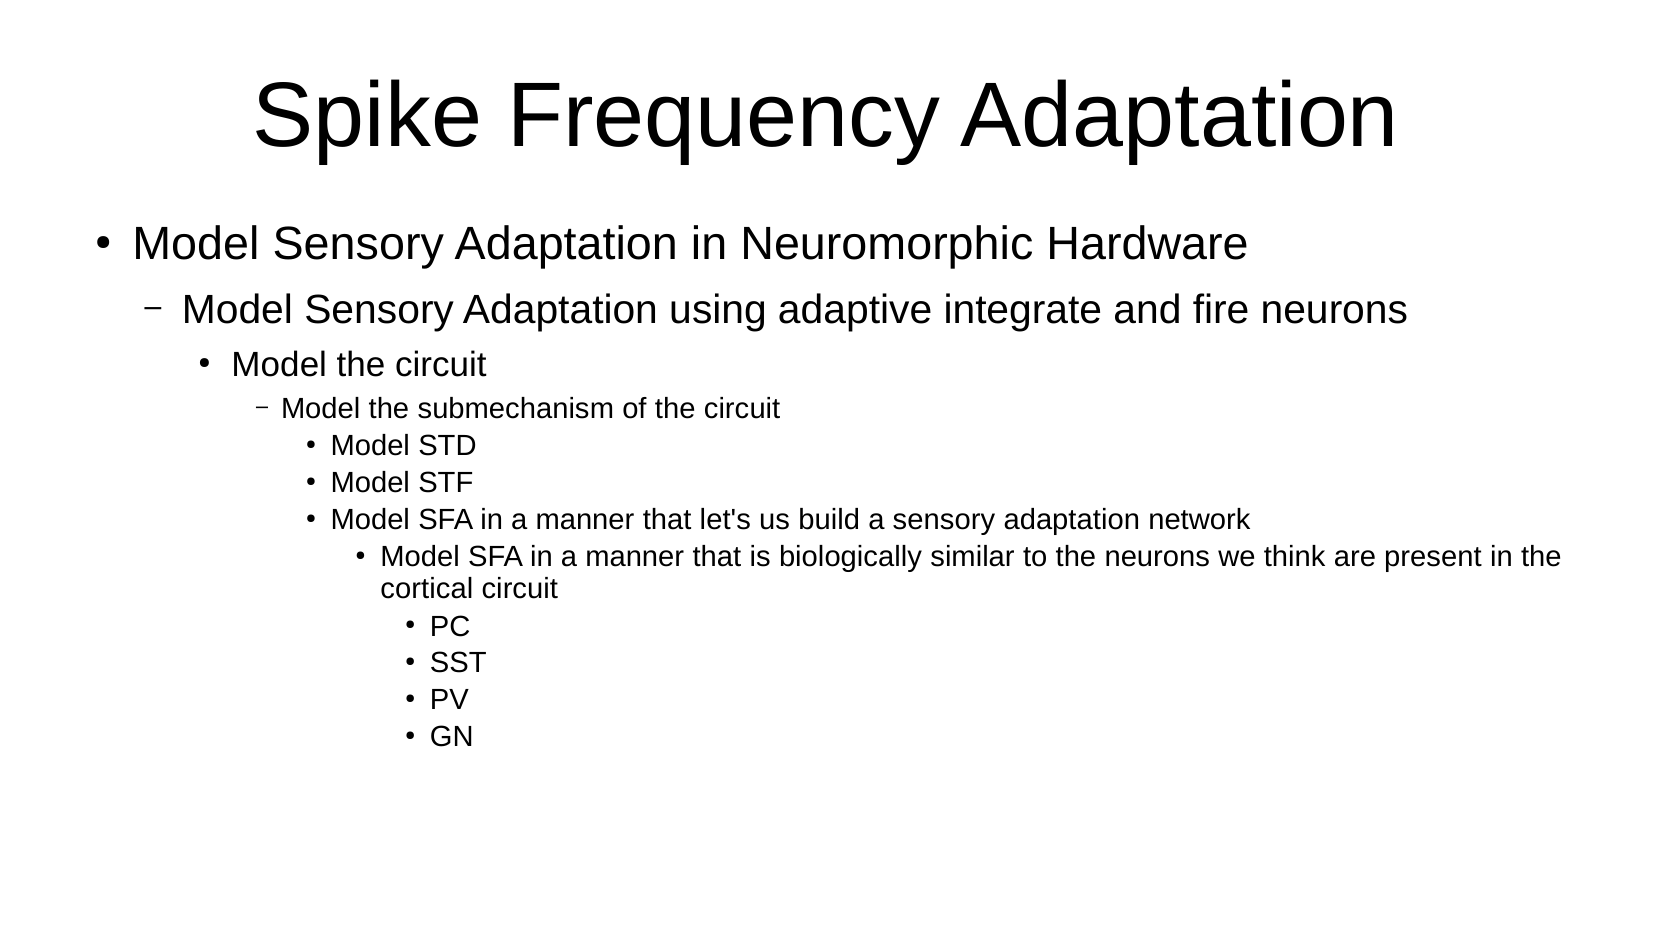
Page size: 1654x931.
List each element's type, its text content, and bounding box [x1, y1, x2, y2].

title Spike Frequency Adaptation [82, 37, 1571, 193]
list Model Sensory Adaptation in Neuromorphic Hardware Model Sensory Adaptation using adaptive integrate and fire neurons Model the circuit Model the submechanism of the circuit Model STD Model STF Model SFA in a manner that let's us build a sensory adaptation network Model SFA in a manner that is biologically similar to the neurons we think are present in the cortical circuit PC SST PV GN [82, 217, 1571, 758]
